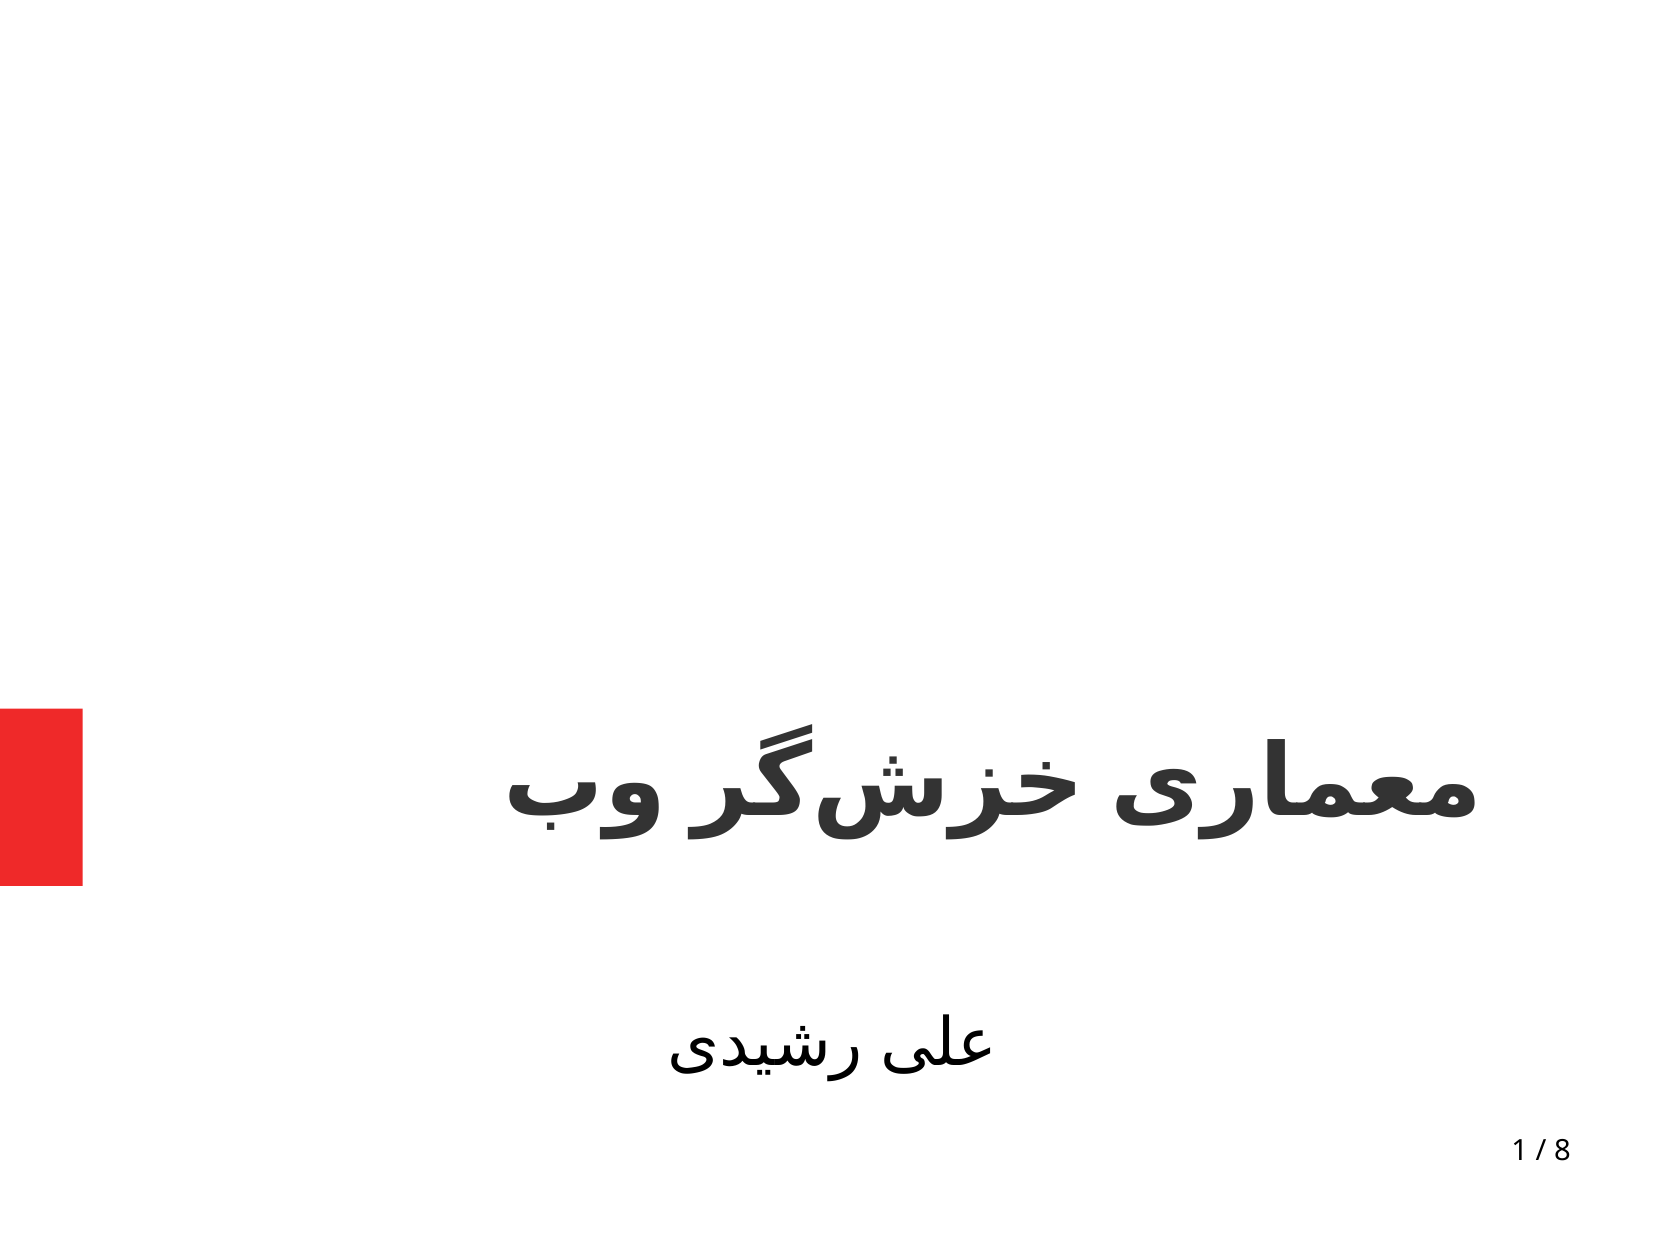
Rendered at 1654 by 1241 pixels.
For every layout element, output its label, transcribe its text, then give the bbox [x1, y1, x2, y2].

title معماری خزش‌گر وب [129, 655, 1536, 928]
subtitle علی رشیدی [129, 968, 1536, 1130]
